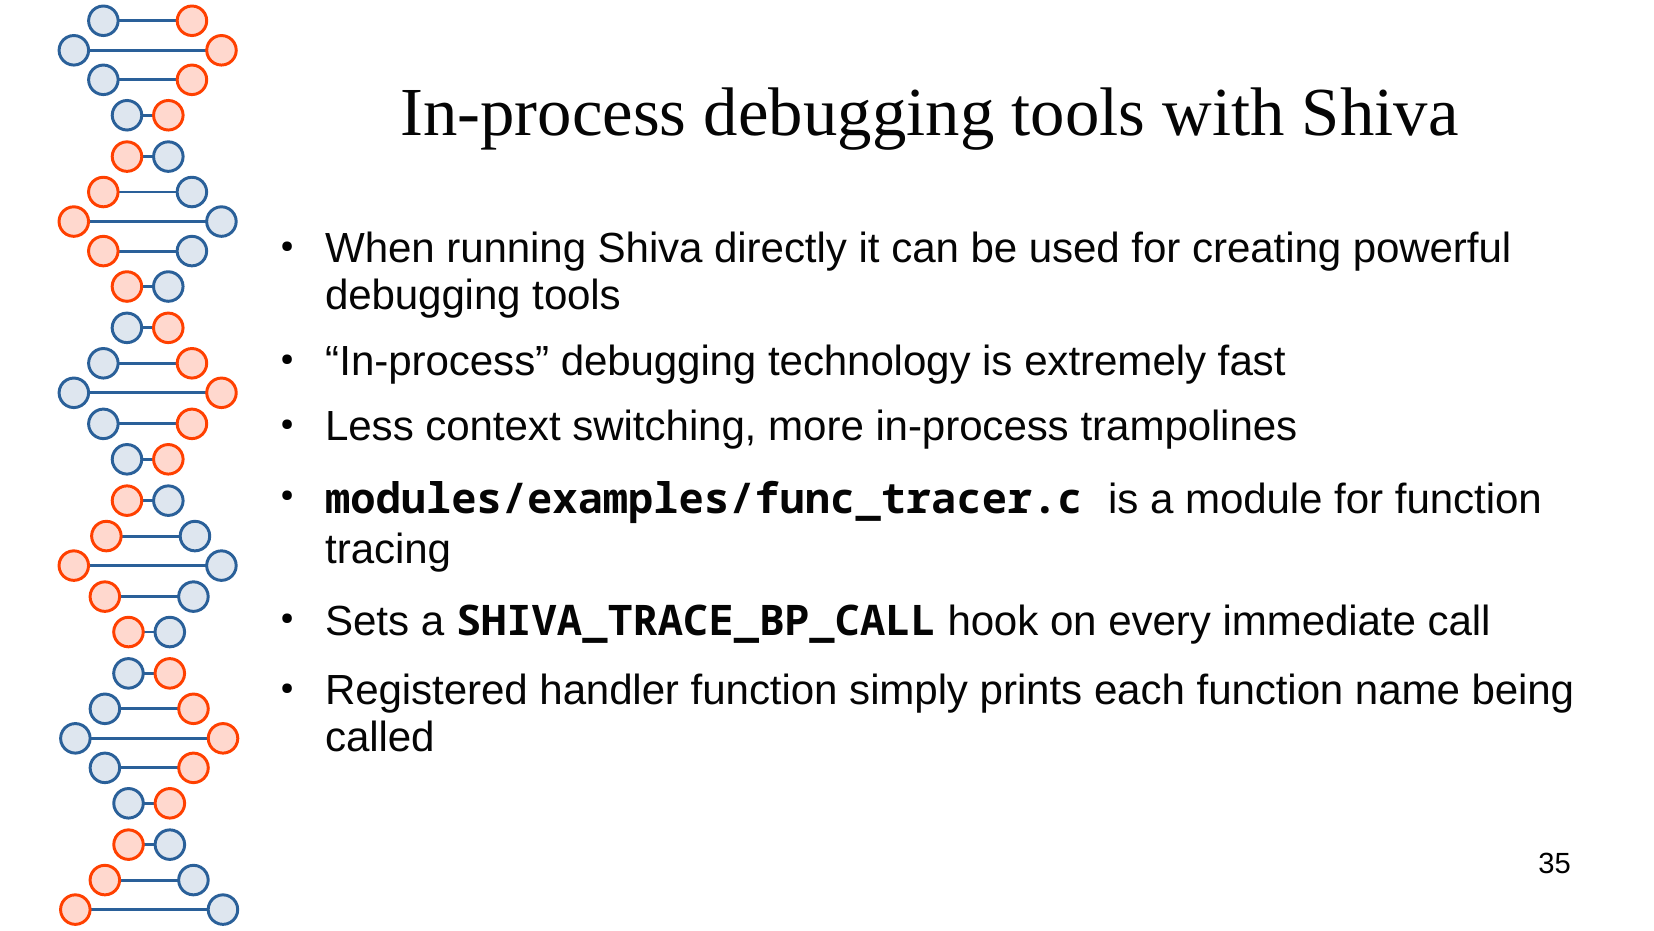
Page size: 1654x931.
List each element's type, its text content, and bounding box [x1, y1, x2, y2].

title In-process debugging tools with Shiva [265, 35, 1595, 189]
list When running Shiva directly it can be used for creating powerful debugging tools “In-process” debugging technology is extremely fast Less context switching, more in-process trampolines modules/examples/func_tracer.c is a module for function tracing Sets a SHIVA_TRACE_BP_CALL hook on every immediate call Registered handler function simply prints each function name being called [265, 224, 1595, 764]
